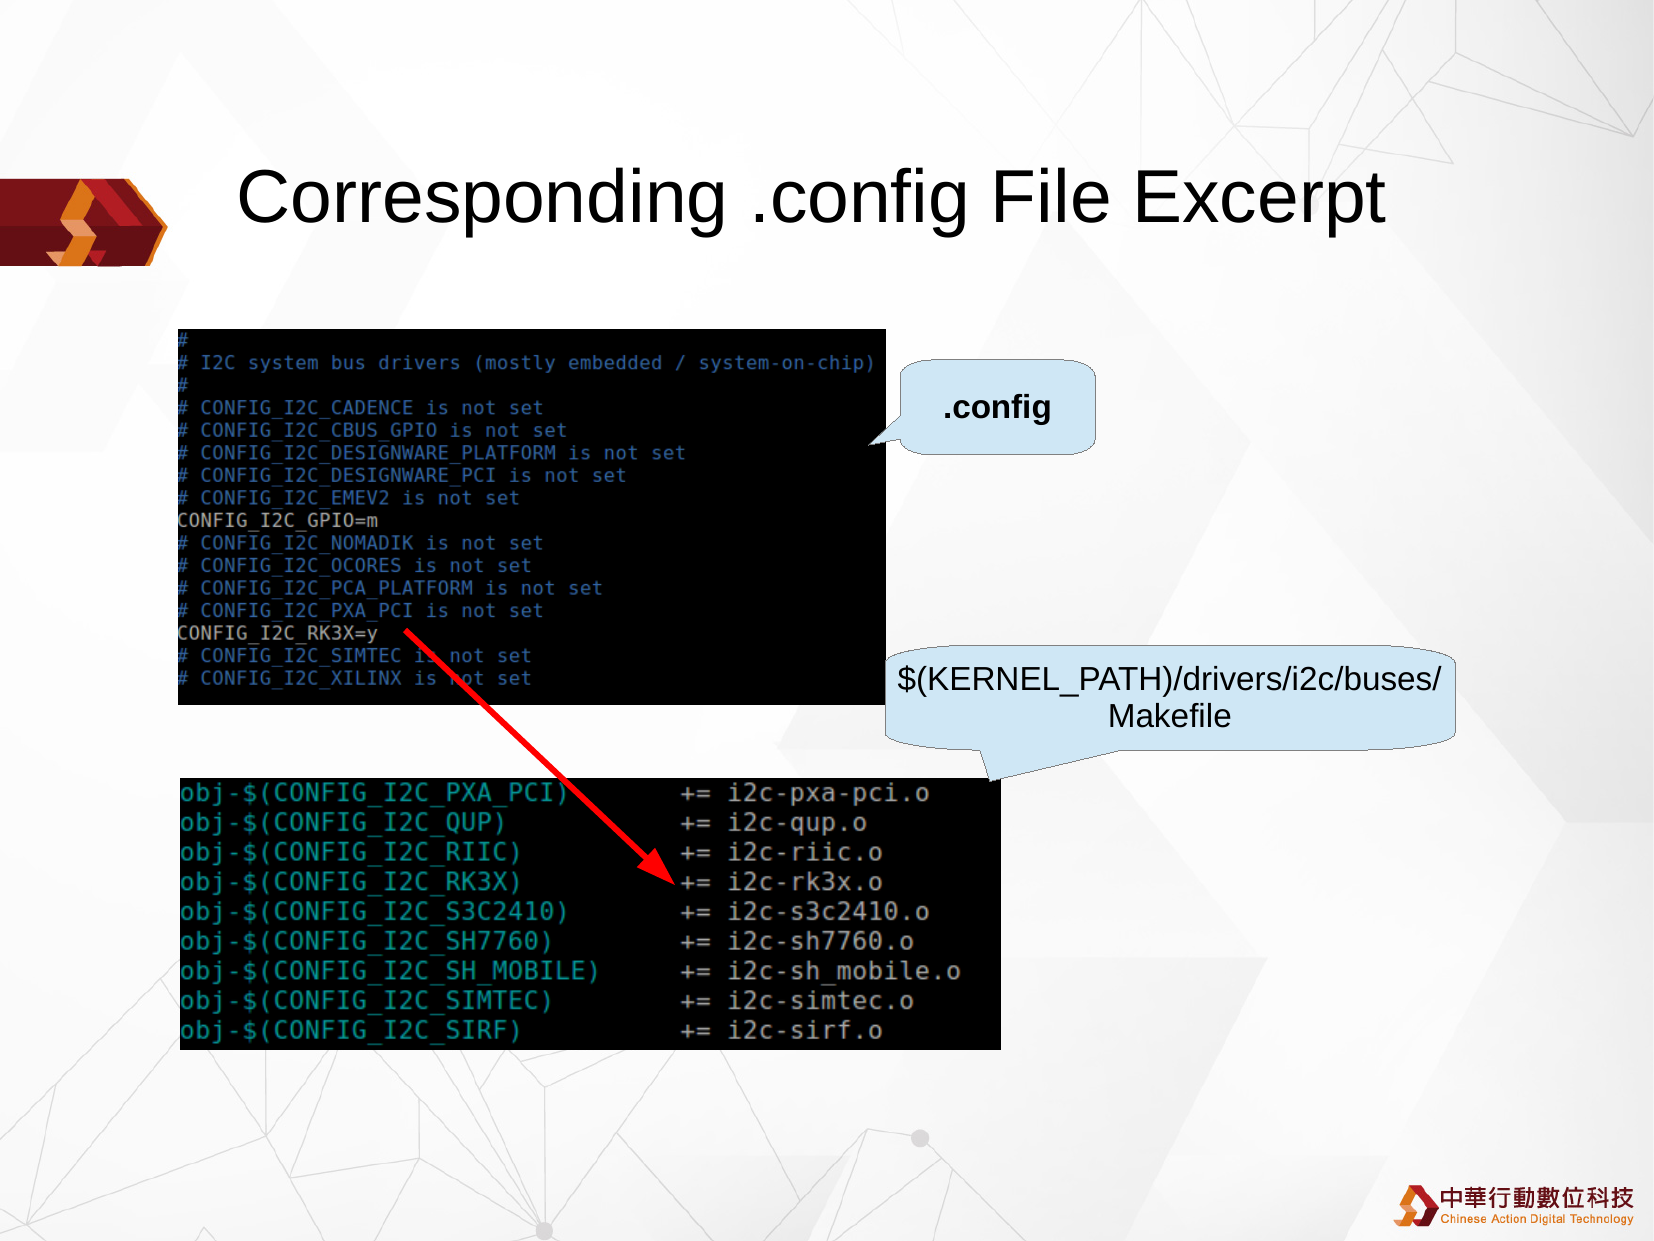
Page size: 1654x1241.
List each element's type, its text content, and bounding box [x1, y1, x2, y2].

text_box .config [868, 359, 1096, 455]
text_box $(KERNEL_PATH)/drivers/i2c/buses/ Makefile [885, 645, 1456, 782]
title Corresponding .config File Excerpt [118, 112, 1506, 281]
picture [0, 0, 1654, 1241]
